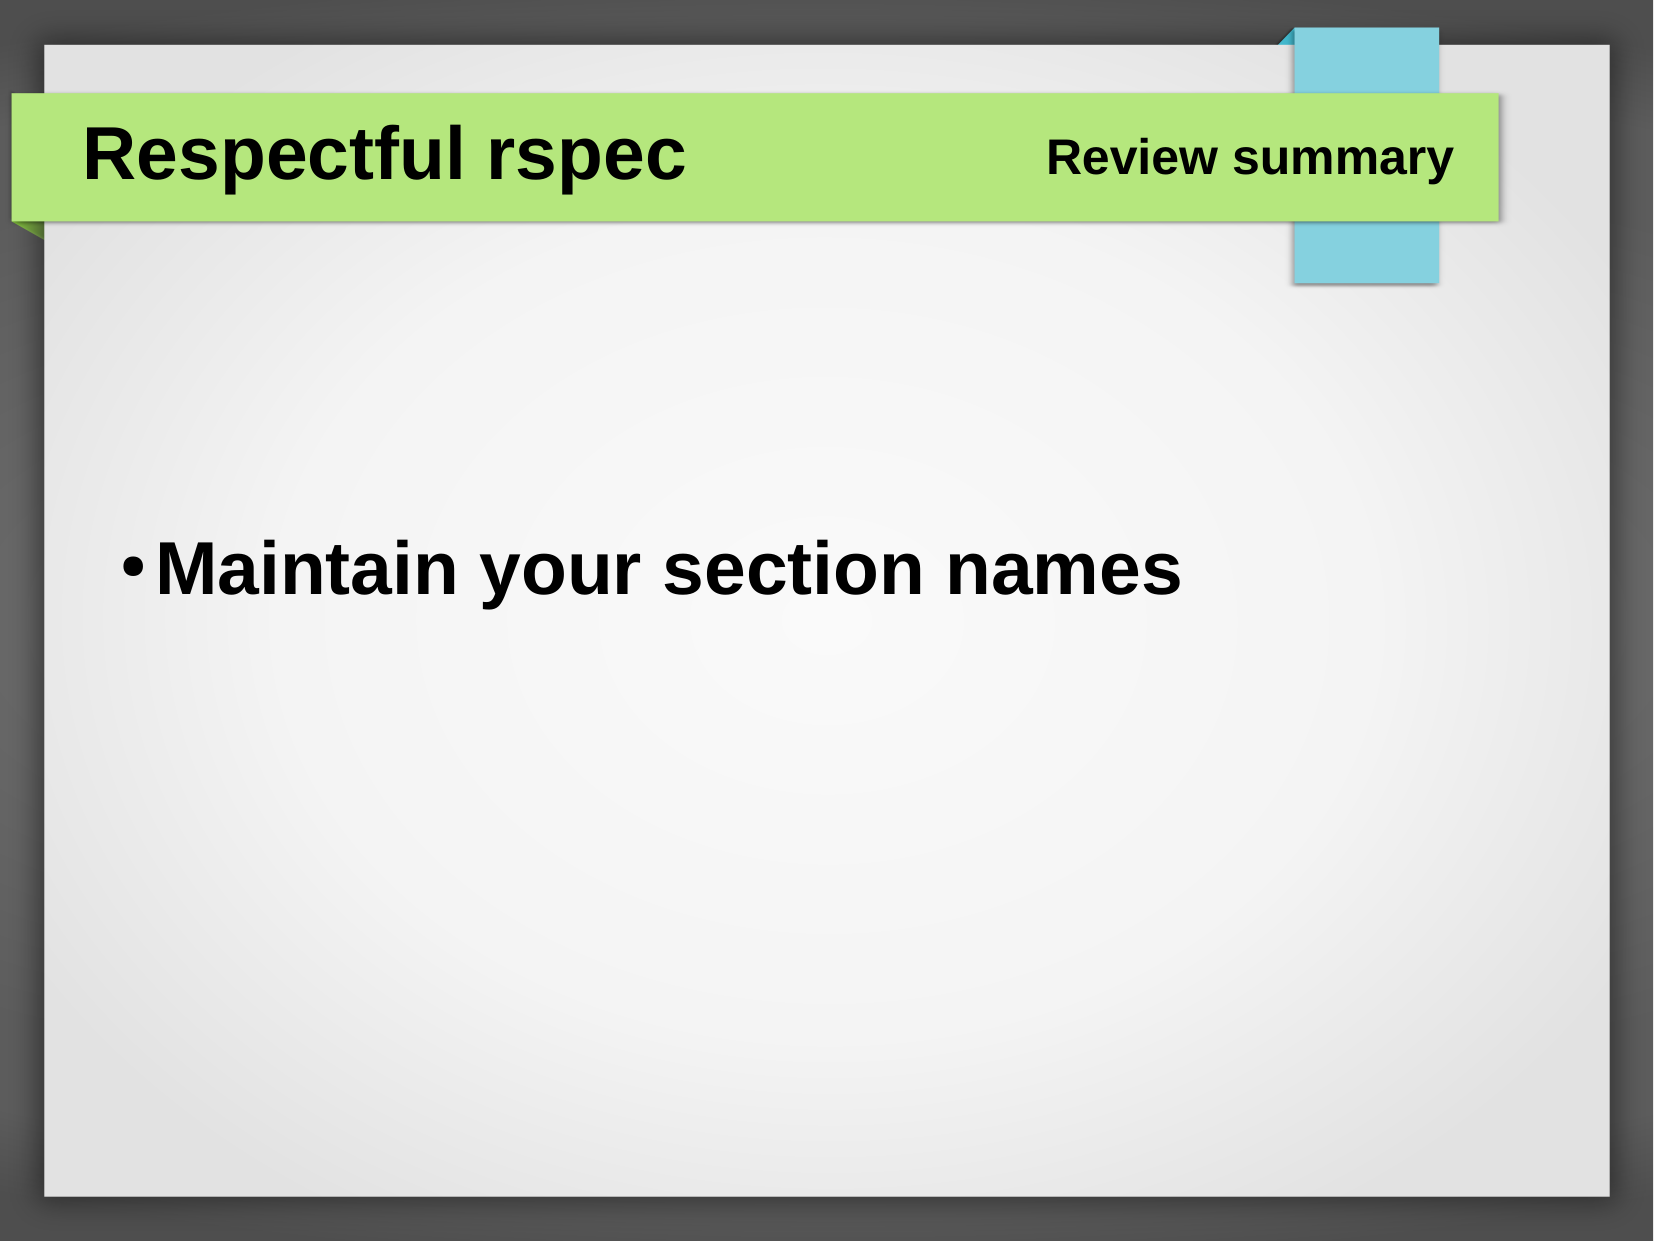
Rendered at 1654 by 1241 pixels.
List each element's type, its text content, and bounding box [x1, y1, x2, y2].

title Review summary [869, 97, 1455, 216]
picture [0, 0, 1654, 1241]
title Respectful rspec [82, 94, 705, 213]
text_box Maintain your section names [105, 435, 1531, 1067]
